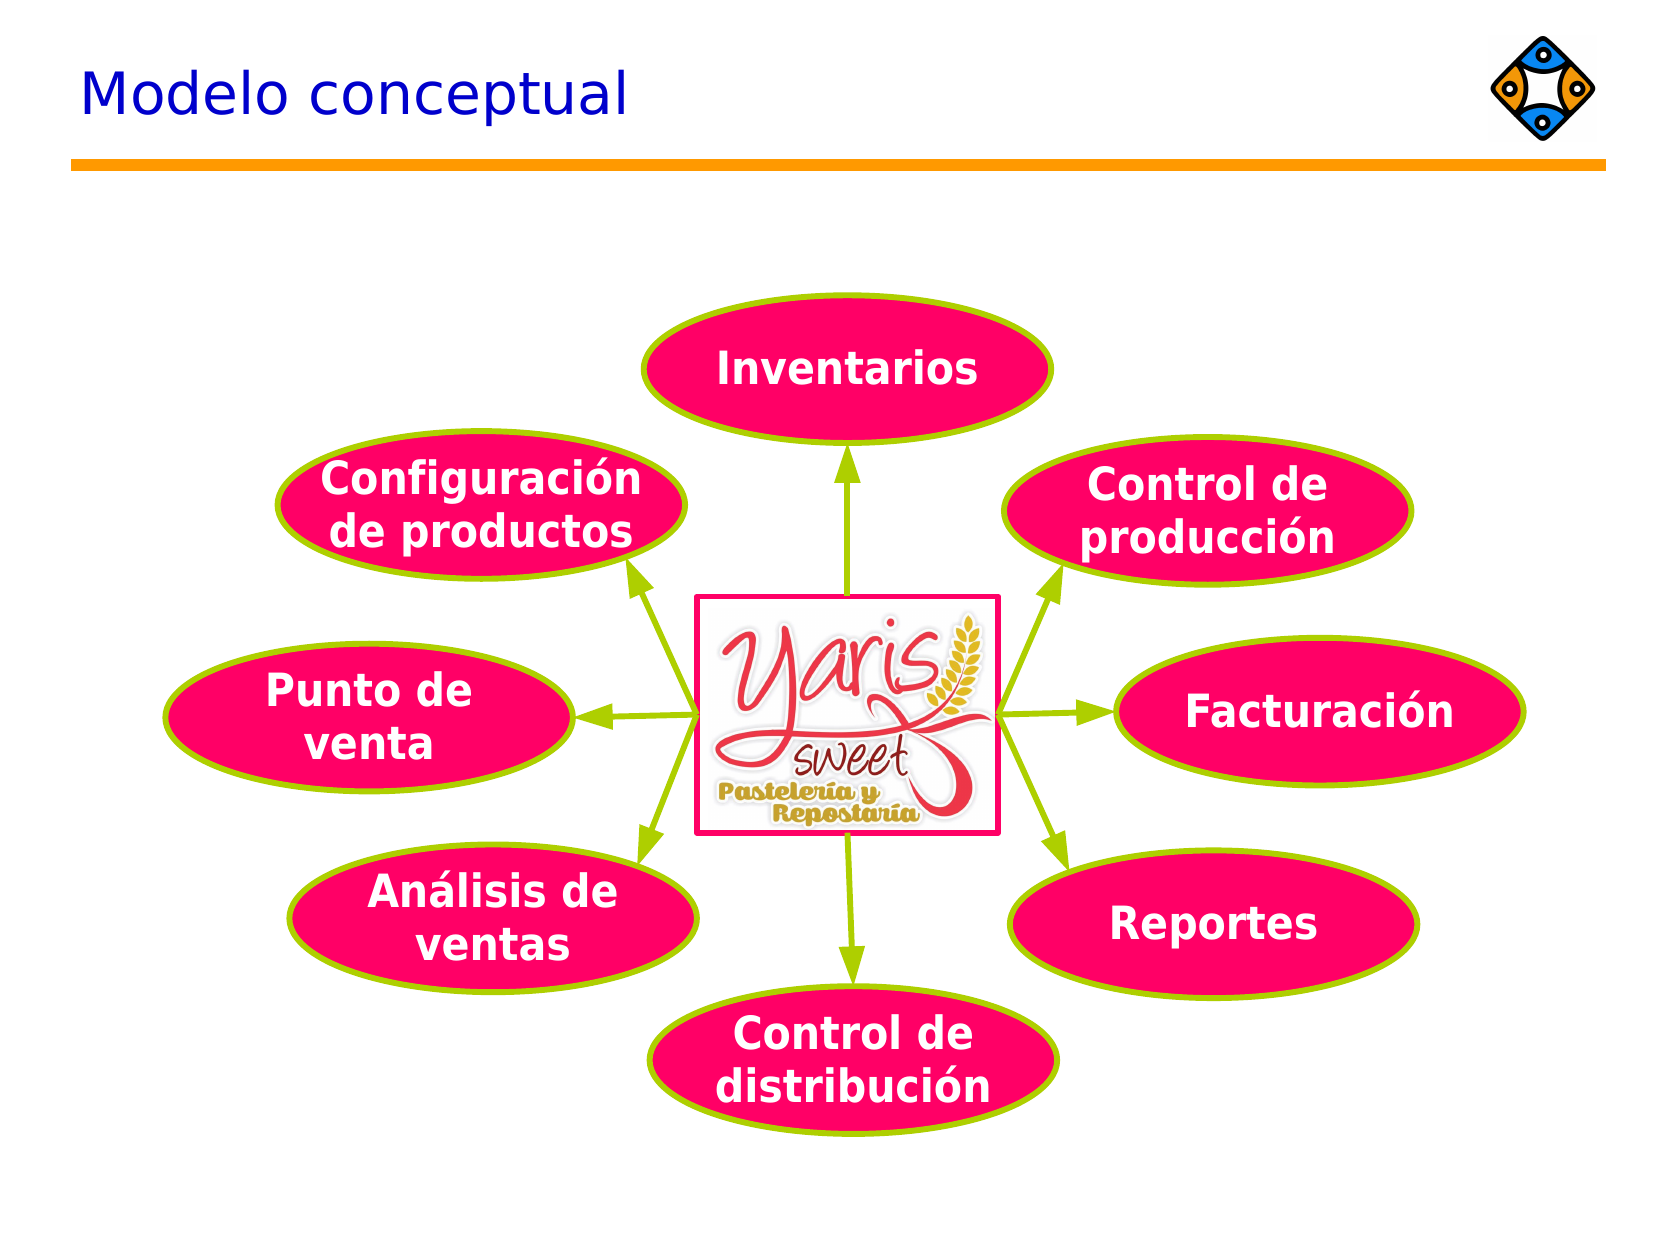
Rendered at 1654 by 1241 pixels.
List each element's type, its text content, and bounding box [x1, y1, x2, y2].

text_box Análisis de ventas [289, 844, 697, 993]
text_box Punto de venta [165, 643, 573, 792]
text_box Modelo conceptual [64, 53, 1465, 136]
picture [1488, 35, 1597, 142]
text_box Control de distribución [649, 986, 1058, 1134]
text_box Configuración de productos [277, 431, 686, 579]
text_box Reportes [1009, 850, 1418, 999]
picture [708, 608, 995, 830]
text_box Facturación [1116, 637, 1524, 786]
text_box Inventarios [643, 295, 1052, 443]
text_box Control de producción [1003, 437, 1412, 585]
